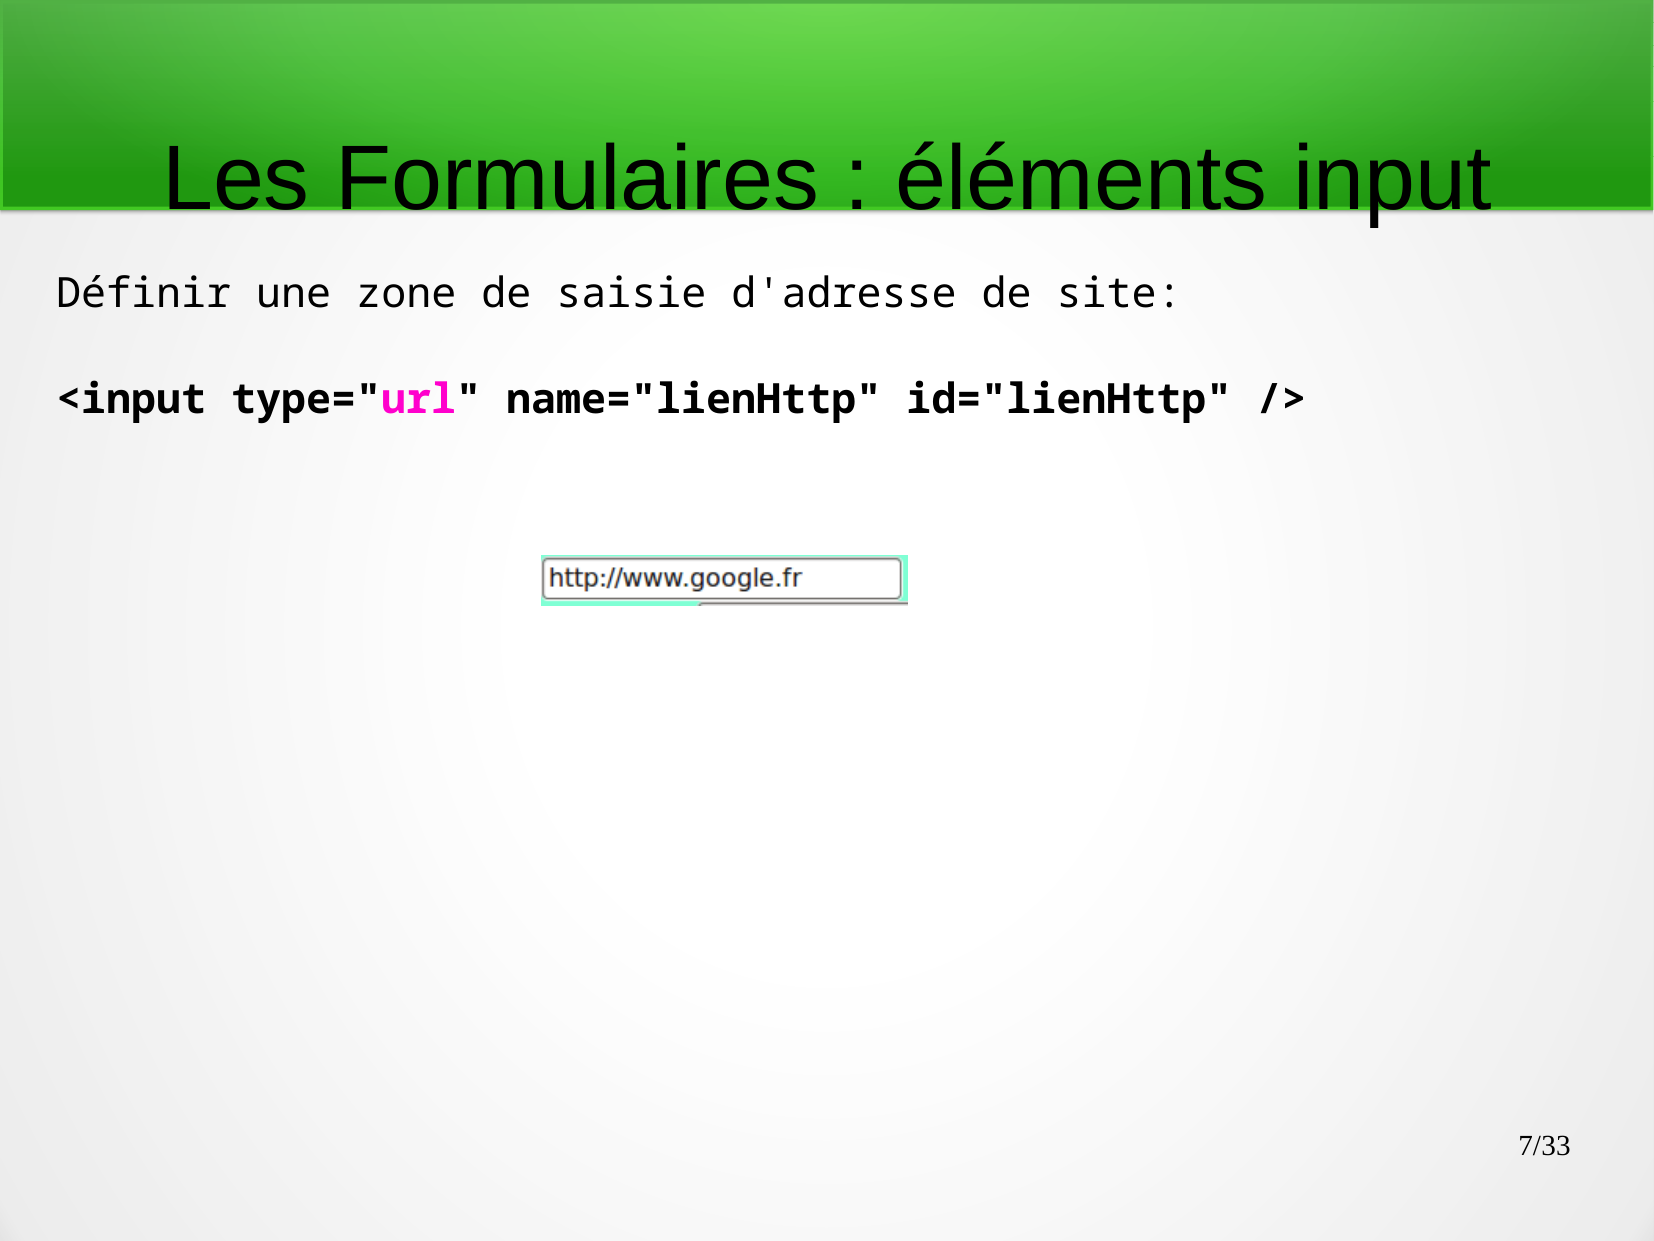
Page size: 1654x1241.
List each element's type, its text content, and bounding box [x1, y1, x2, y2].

title Les Formulaires : éléments input [121, 77, 1534, 265]
picture [541, 555, 908, 606]
text_box Définir une zone de saisie d'adresse de site: <input type="url" name="lienHttp" id="lienHttp" /> [55, 265, 1624, 1188]
